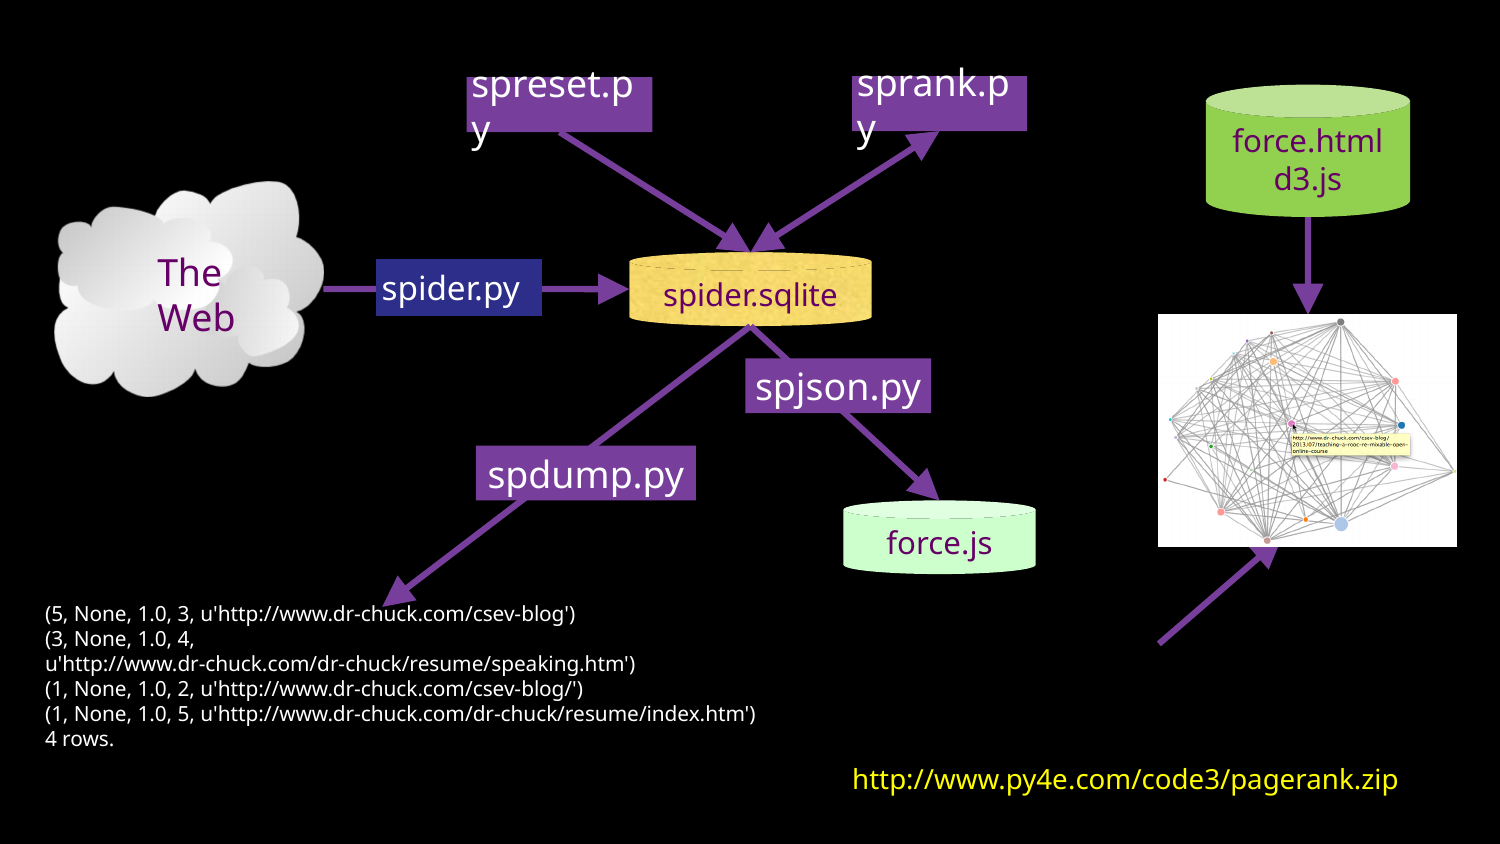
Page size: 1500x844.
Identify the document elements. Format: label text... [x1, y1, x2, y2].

text_box force.js [843, 511, 1036, 575]
picture [1158, 314, 1457, 547]
text_box The Web [152, 232, 242, 355]
text_box spjson.py [745, 358, 932, 414]
picture [54, 181, 324, 397]
text_box spider.py [376, 259, 542, 315]
text_box http://www.py4e.com/code3/pagerank.zip [843, 752, 1500, 799]
text_box sprank.py [992, 78, 1004, 94]
text_box sprank.py [880, 78, 892, 94]
text_box spreset.py [466, 77, 653, 133]
text_box force.html d3.js [1205, 102, 1411, 217]
text_box spdump.py [475, 445, 696, 501]
text_box spider.sqlite [629, 263, 872, 327]
text_box sprank.py [852, 76, 1028, 132]
text_box (5, None, 1.0, 3, u'http://www.dr-chuck.com/csev-blog') (3, None, 1.0, 4, u'http://www.dr-chuck.com/dr-chuck/resume/speaking.htm') (1, None, 1.0, 2, u'http://www.dr-chuck.com/csev-blog/') (1, None, 1.0, 5, u'http://www.dr-chuck.com/dr-chuck/resume/index.htm') 4 rows. [40, 606, 775, 745]
